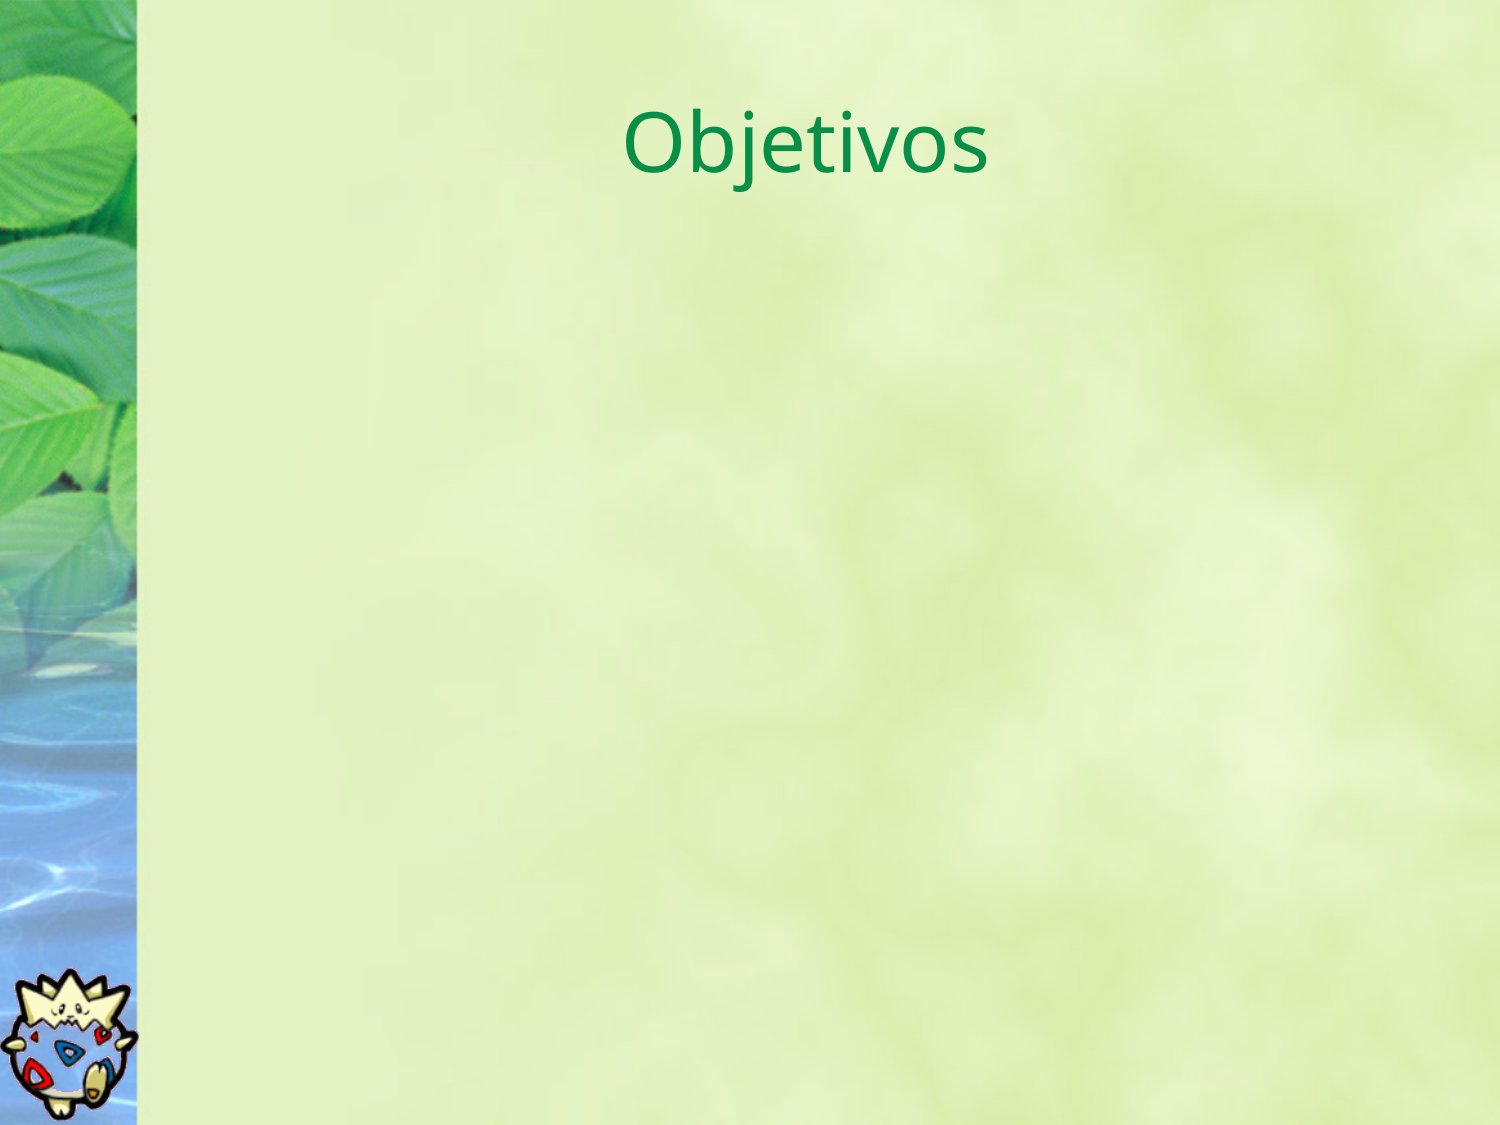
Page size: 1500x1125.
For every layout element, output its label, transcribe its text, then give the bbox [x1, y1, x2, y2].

picture [0, 0, 1500, 1125]
title Objetivos [187, 45, 1425, 233]
